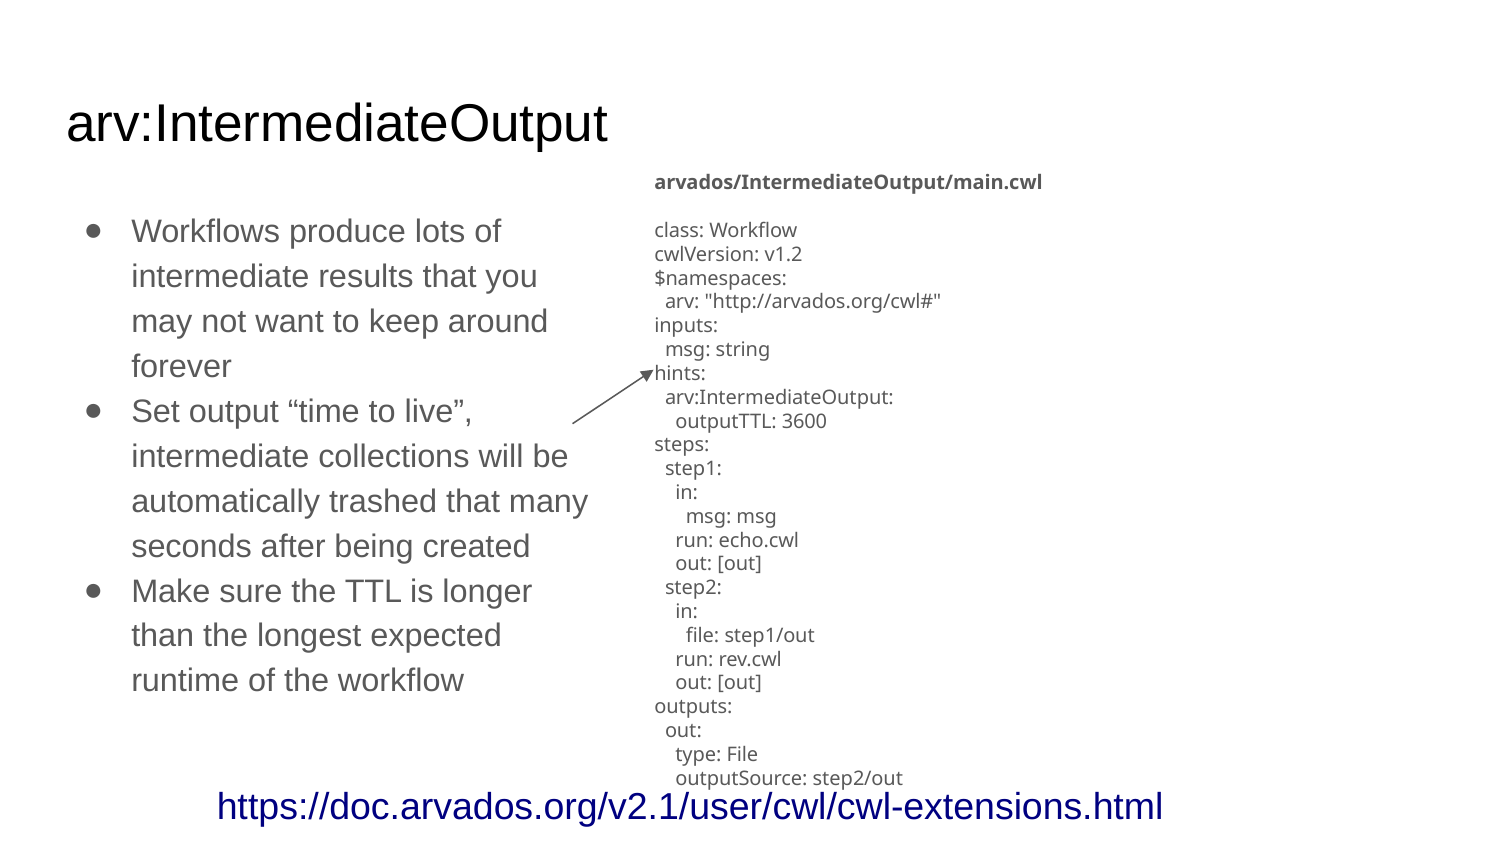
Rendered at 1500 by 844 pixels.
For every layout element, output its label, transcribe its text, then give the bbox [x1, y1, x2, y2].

list arvados/IntermediateOutput/main.cwl class: Workflow cwlVersion: v1.2 $namespaces: arv: "http://arvados.org/cwl#" inputs: msg: string hints: arv:IntermediateOutput: outputTTL: 3600 steps: step1: in: msg: msg run: echo.cwl out: [out] step2: in: file: step1/out run: rev.cwl out: [out] outputs: out: type: File outputSource: step2/out [639, 155, 1449, 808]
text_box https://doc.arvados.org/v2.1/user/cwl/cwl-extensions.html [201, 767, 1378, 843]
list Workflows produce lots of intermediate results that you may not want to keep around forever Set output “time to live”, intermediate collections will be automatically trashed that many seconds after being created Make sure the TTL is longer than the longest expected runtime of the workflow [51, 189, 608, 750]
title arv:IntermediateOutput [51, 72, 1449, 167]
